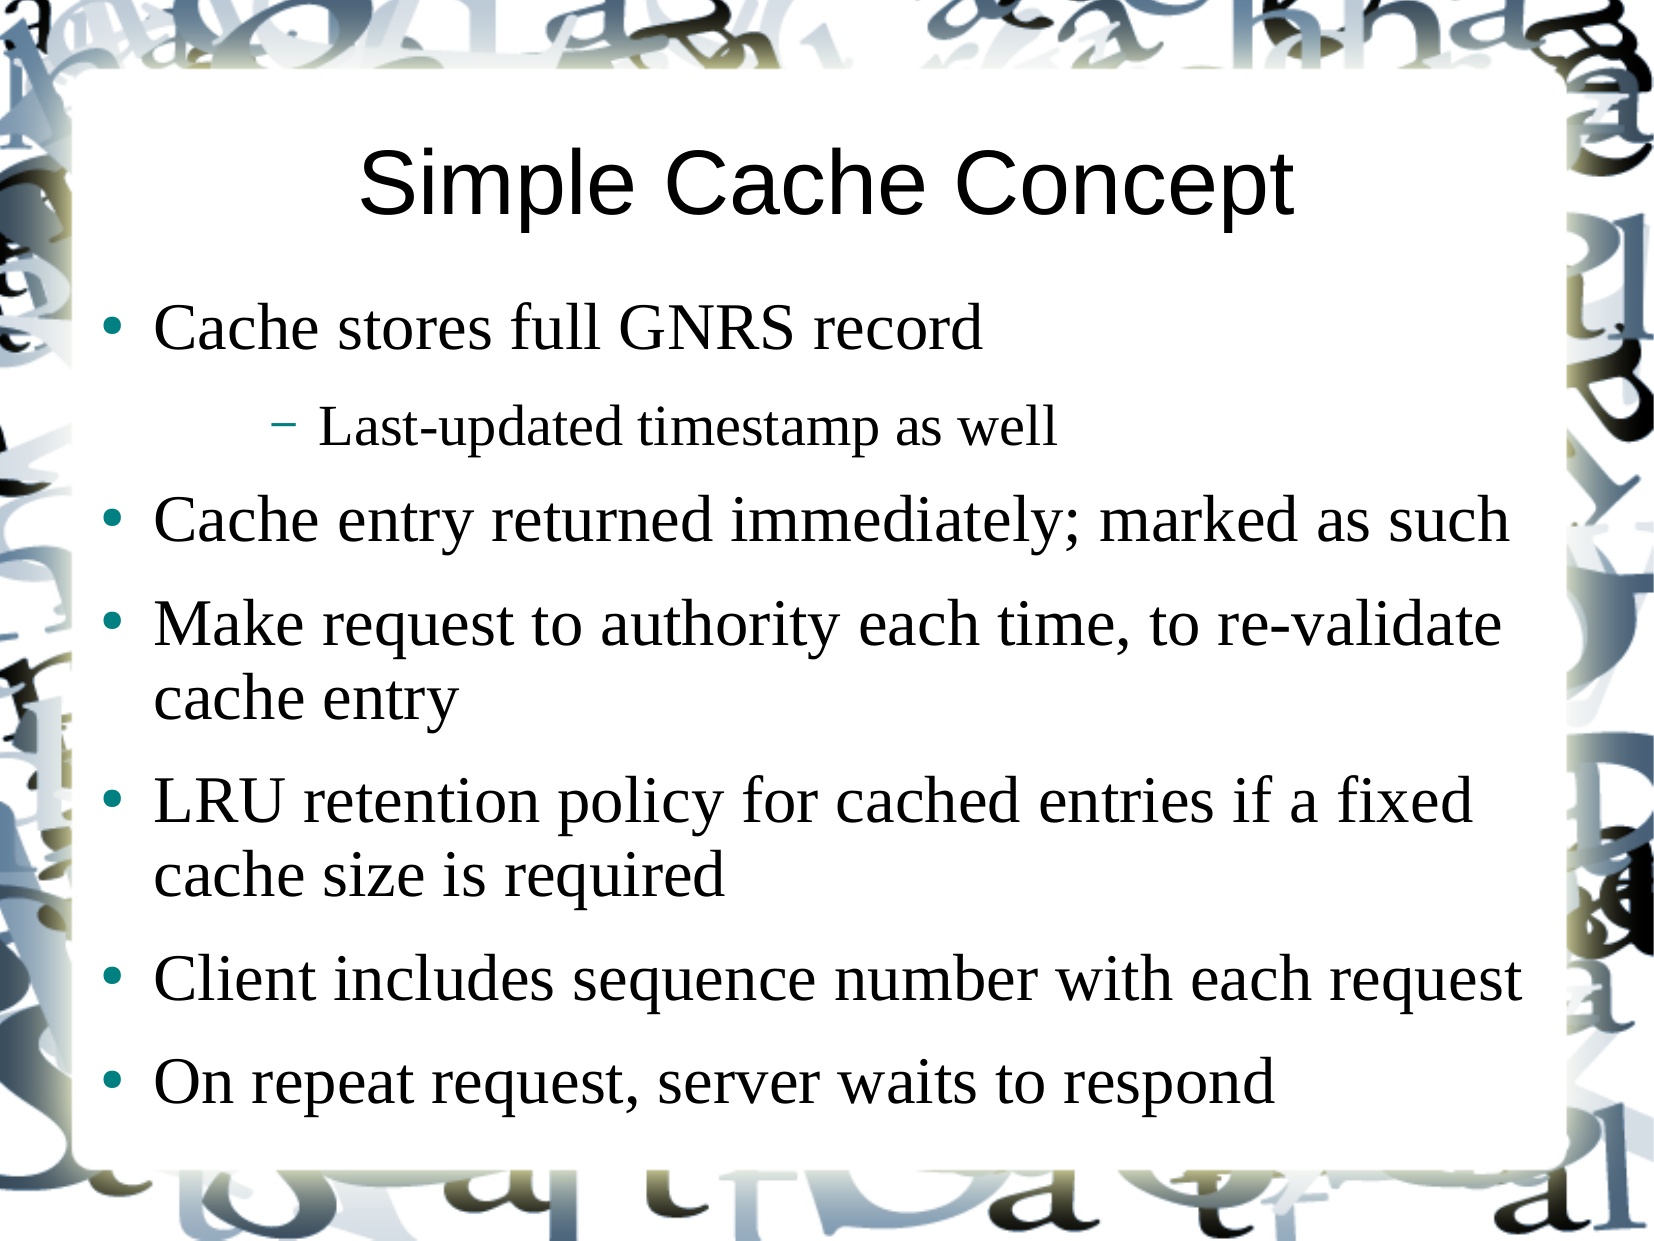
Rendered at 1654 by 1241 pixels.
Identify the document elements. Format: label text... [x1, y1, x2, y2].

title Simple Cache Concept [82, 78, 1571, 287]
list Cache stores full GNRS record Last-updated timestamp as well Cache entry returned immediately; marked as such Make request to authority each time, to re-validate cache entry LRU retention policy for cached entries if a fixed cache size is required Client includes sequence number with each request On repeat request, server waits to respond [82, 290, 1571, 1119]
picture [0, 0, 1654, 1241]
